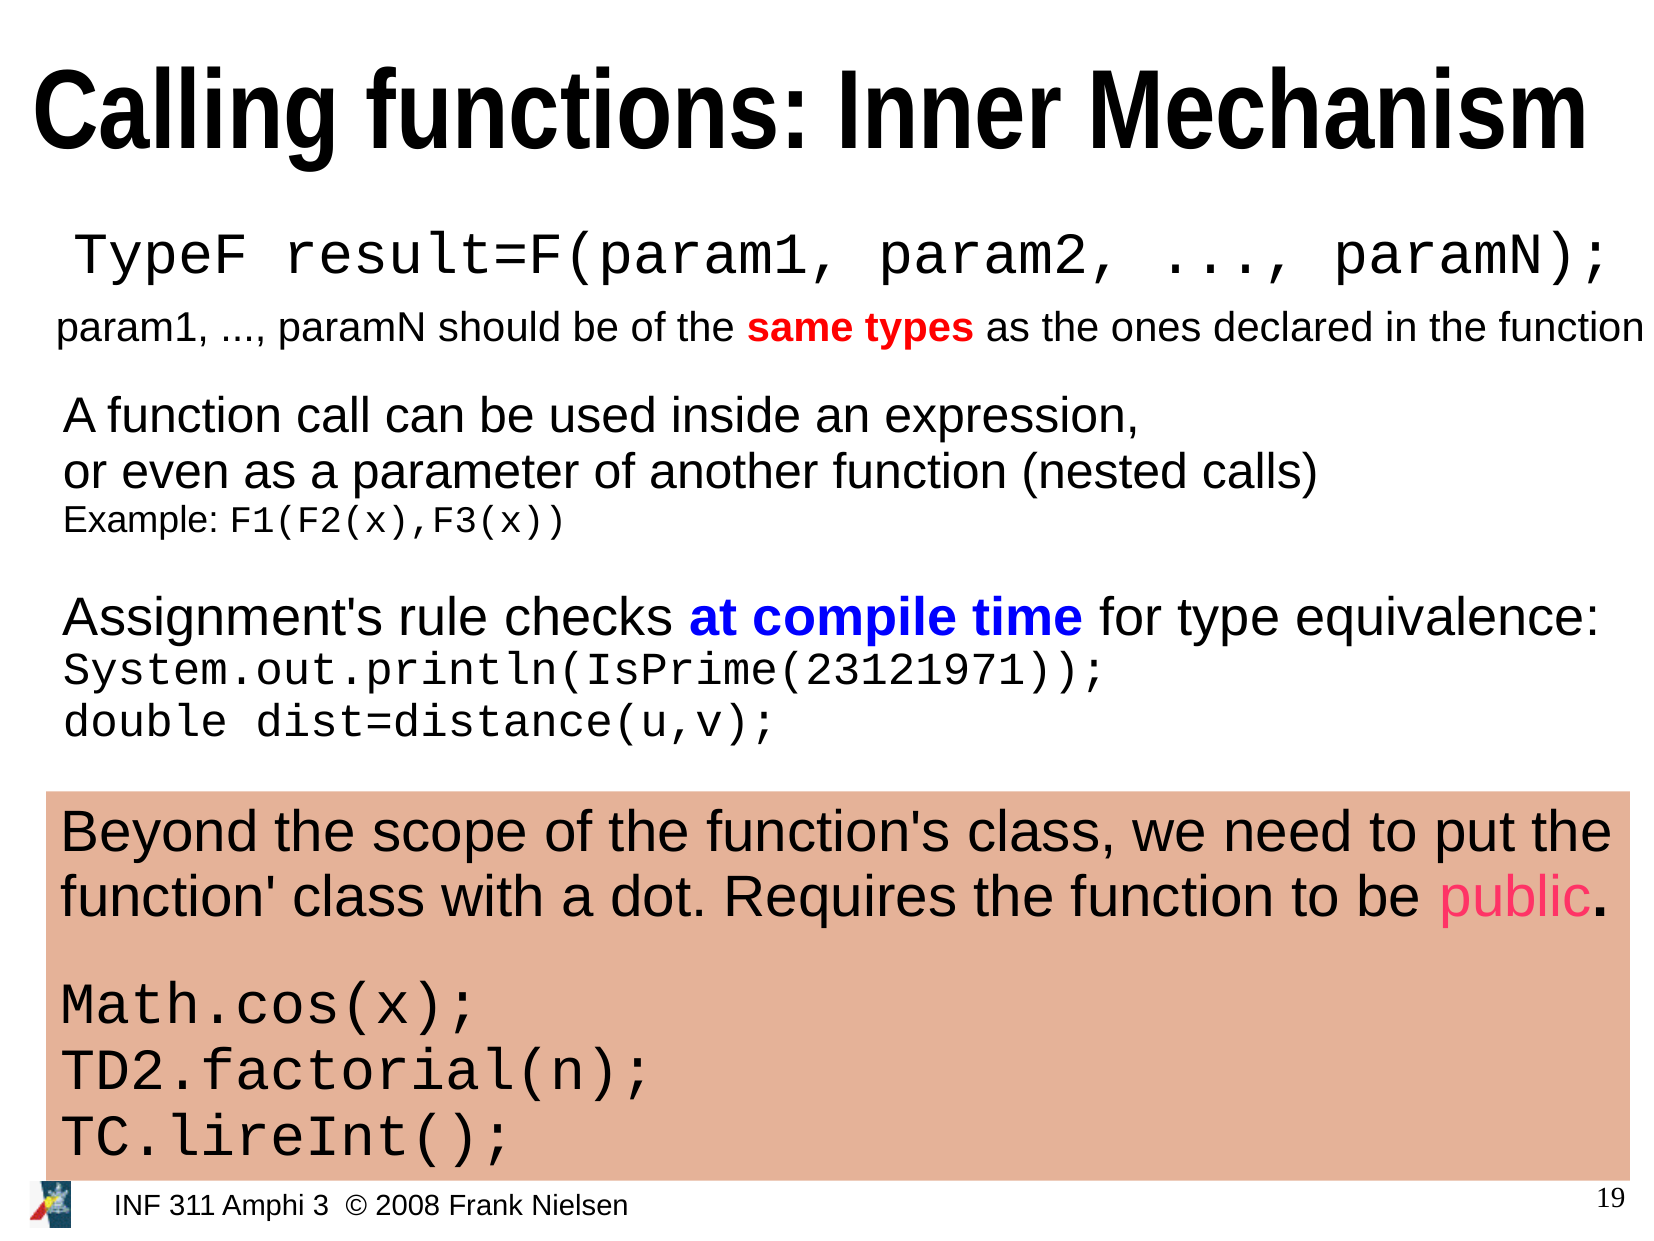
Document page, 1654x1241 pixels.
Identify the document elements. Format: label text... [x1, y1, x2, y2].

picture [29, 1181, 71, 1228]
text_box A function call can be used inside an expression, or even as a parameter of another function (nested calls) Example: F1(F2(x),F3(x)) Assignment's rule checks at compile time for type equivalence: System.out.println(IsPrime(23121971)); double dist=distance(u,v); [48, 380, 1616, 753]
text_box TypeF result=F(param1, param2, ..., paramN); [59, 217, 1629, 296]
text_box Calling functions: Inner Mechanism [17, 35, 1605, 179]
text_box Beyond the scope of the function's class, we need to put the function' class with a dot. Requires the function to be public. Math.cos(x); TD2.factorial(n); TC.lireInt(); [46, 791, 1630, 1174]
text_box param1, ..., paramN should be of the same types as the ones declared in the function [29, 296, 1654, 359]
